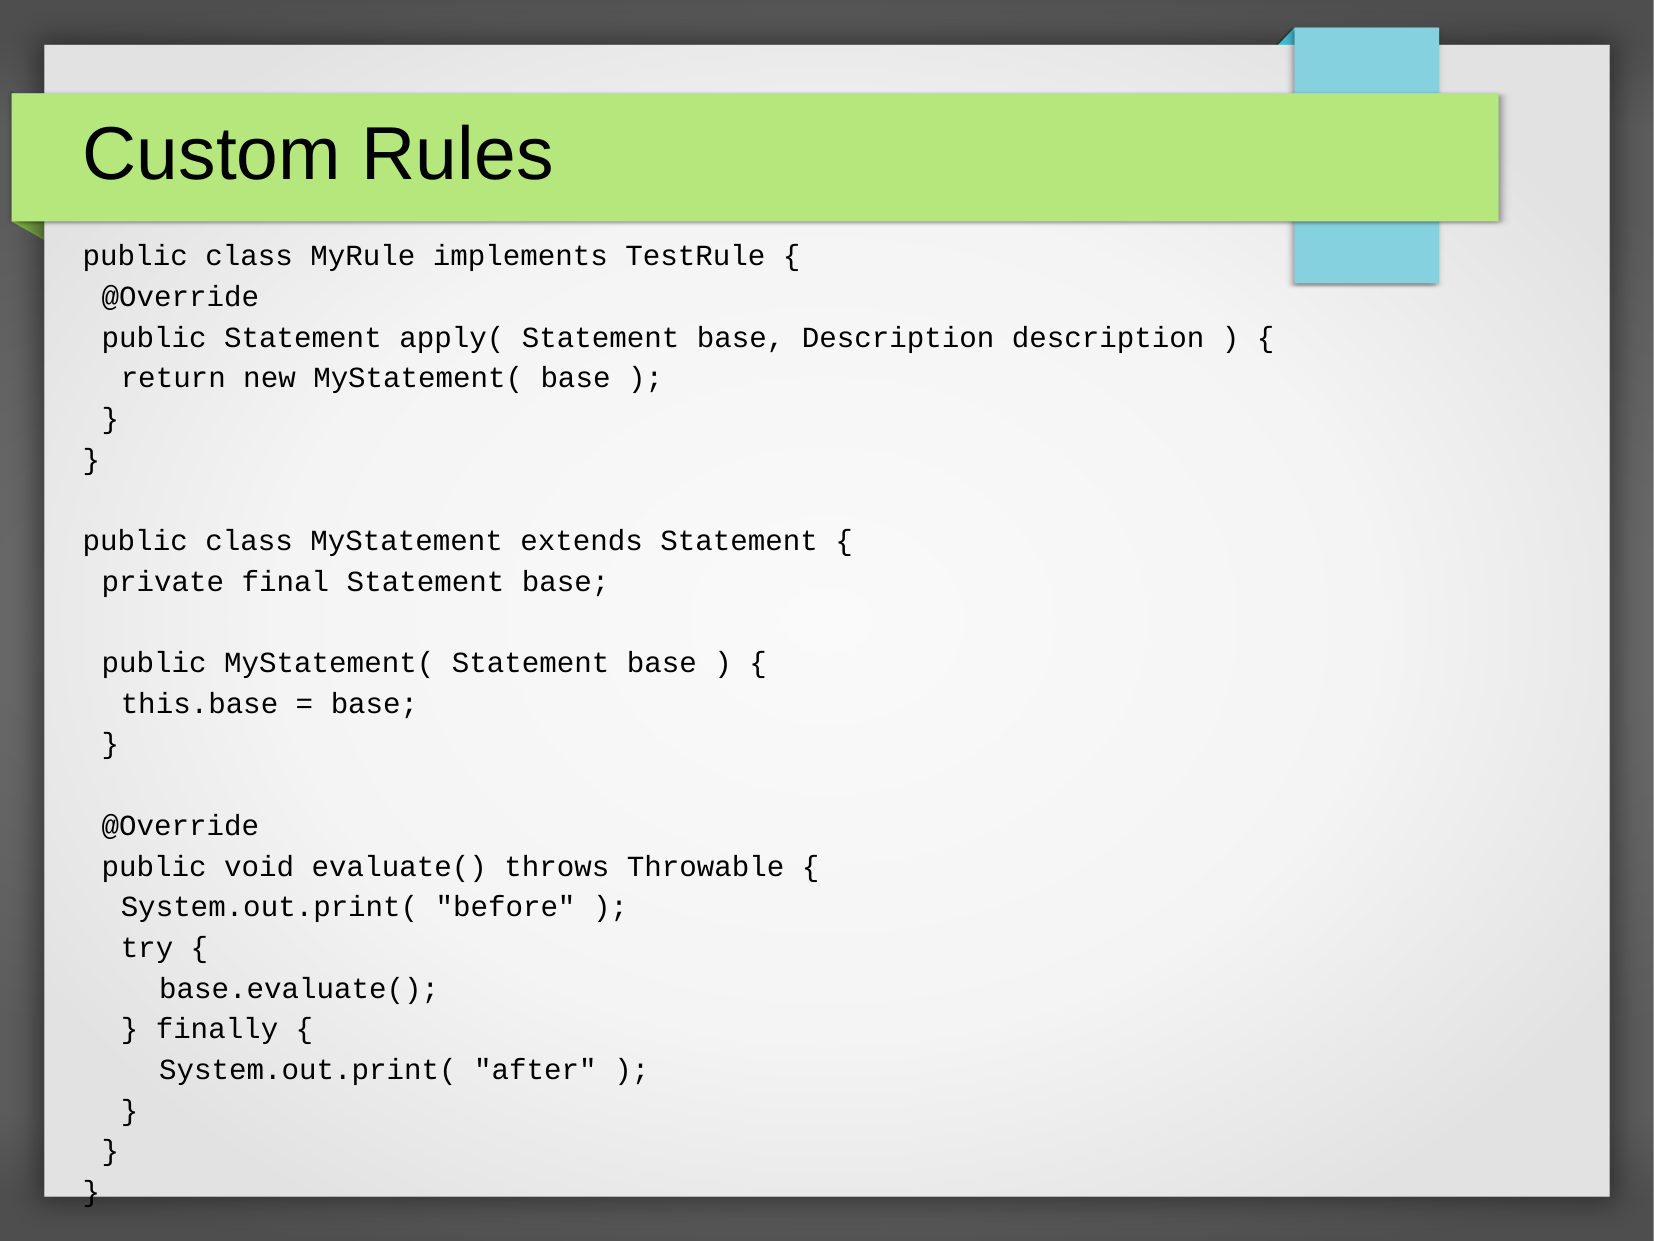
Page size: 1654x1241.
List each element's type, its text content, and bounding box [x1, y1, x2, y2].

list public class MyRule implements TestRule { @Override public Statement apply( Statement base, Description description ) { return new MyStatement( base ); } } public class MyStatement extends Statement { private final Statement base; public MyStatement( Statement base ) { this.base = base; } @Override public void evaluate() throws Throwable { System.out.print( "before" ); try { base.evaluate(); } finally { System.out.print( "after" ); } } } [82, 200, 1571, 1241]
picture [0, 0, 1654, 1241]
title Custom Rules [82, 94, 1264, 200]
